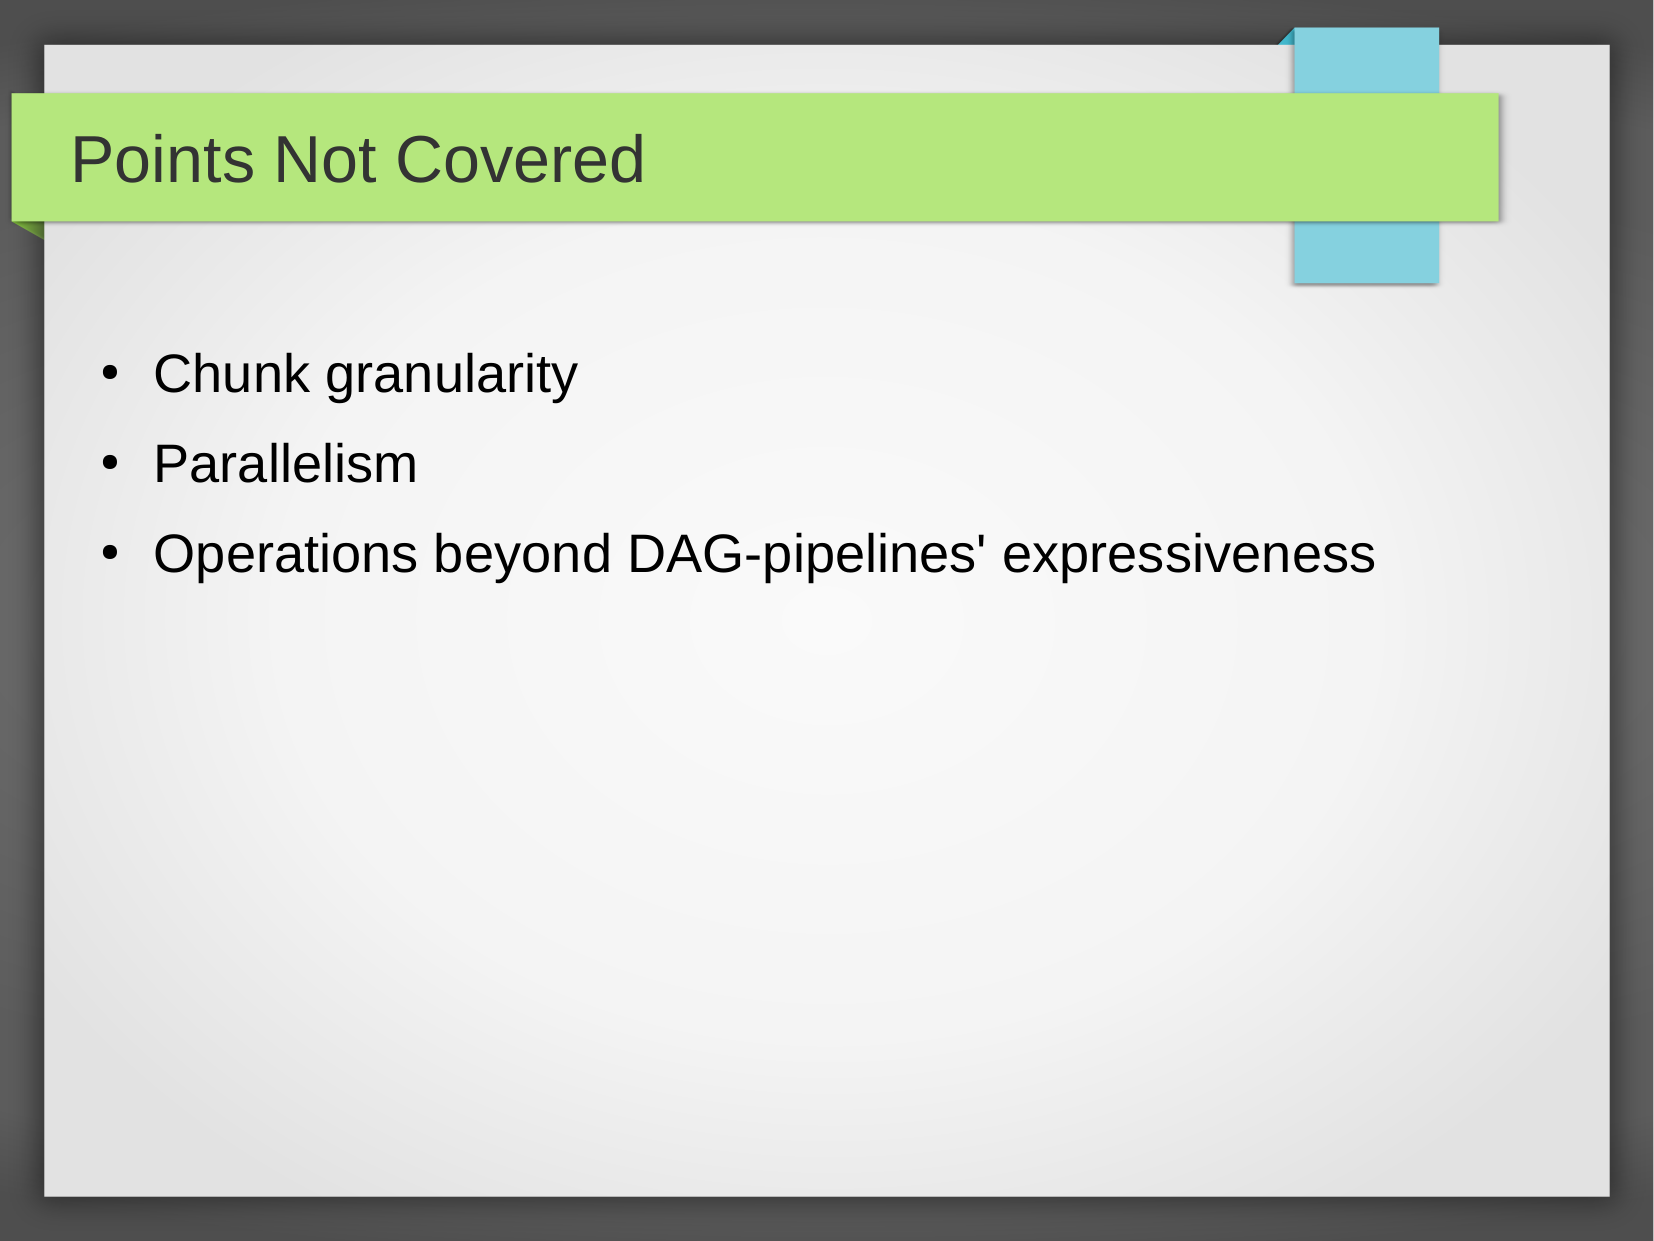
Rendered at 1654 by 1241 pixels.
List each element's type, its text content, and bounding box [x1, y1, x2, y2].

picture [0, 0, 1654, 1241]
title Points Not Covered [70, 106, 1229, 213]
list Chunk granularity Parallelism Operations beyond DAG-pipelines' expressiveness [82, 343, 1538, 1063]
